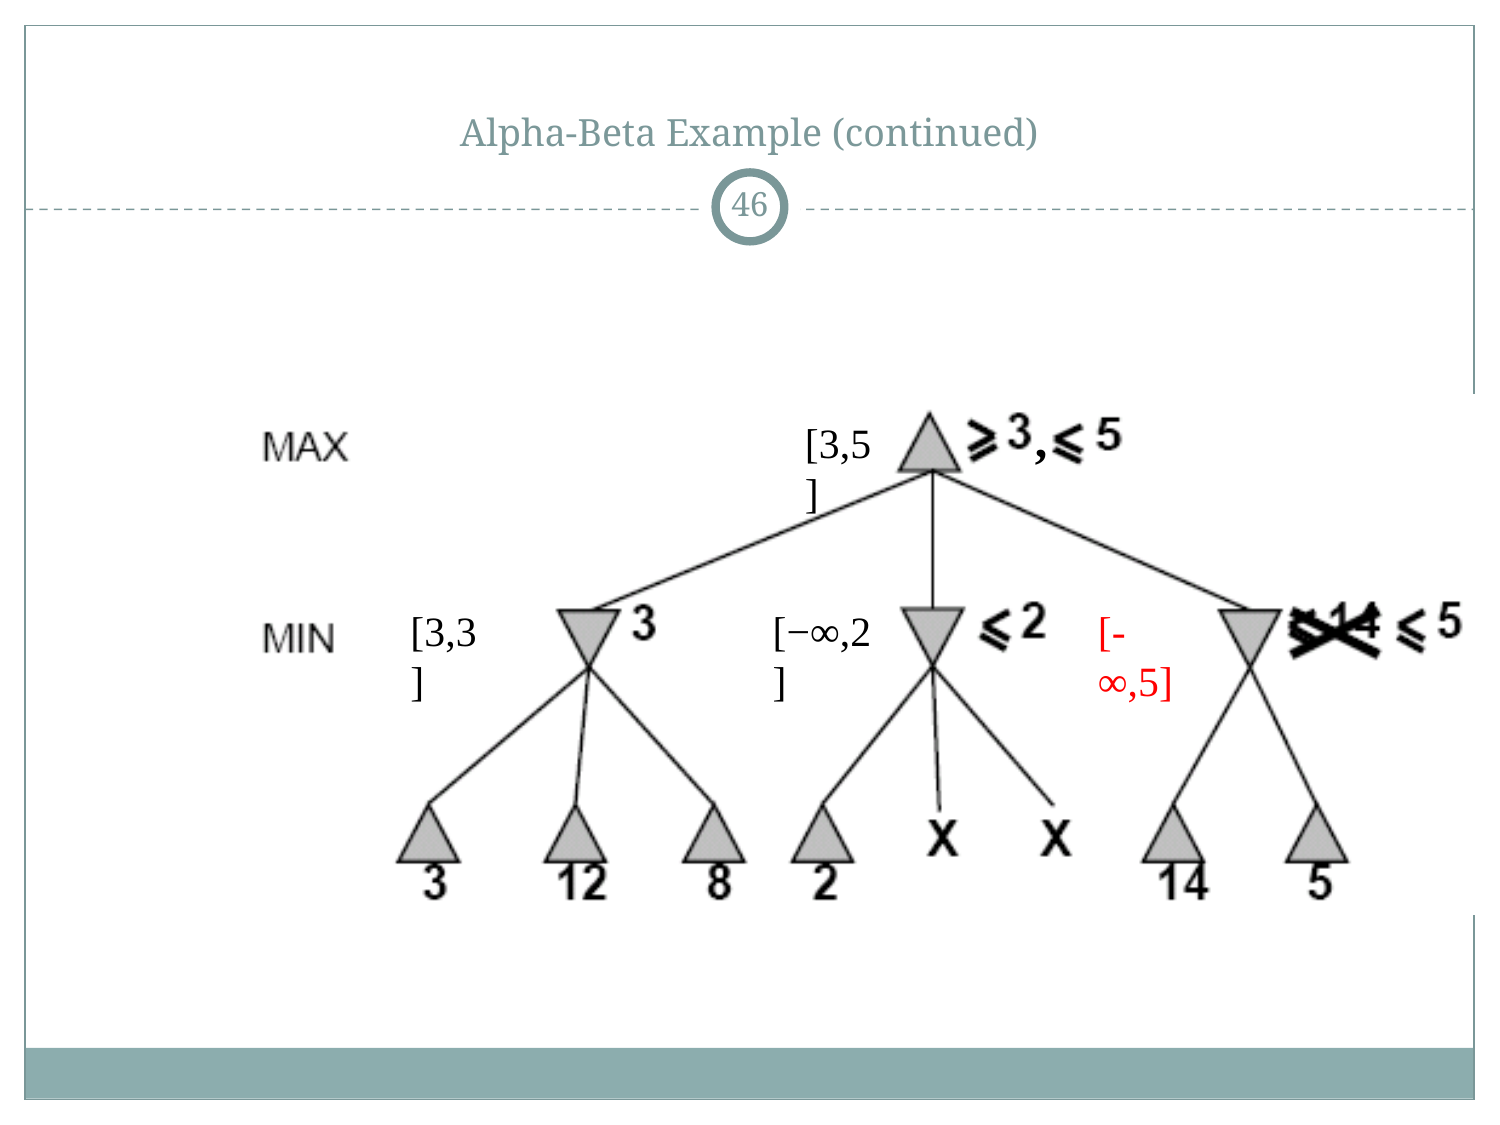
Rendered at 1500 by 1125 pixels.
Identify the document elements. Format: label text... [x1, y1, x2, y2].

text_box [−∞,2] [757, 597, 898, 663]
text_box [3,5] [790, 409, 900, 475]
slide_number <number> [712, 170, 788, 243]
text_box [-∞,5] [1082, 597, 1216, 663]
title Alpha-Beta Example (continued) [49, 37, 1450, 162]
text_box [3,3] [395, 597, 506, 663]
picture [249, 394, 1487, 915]
text_box , [1019, 399, 1063, 475]
